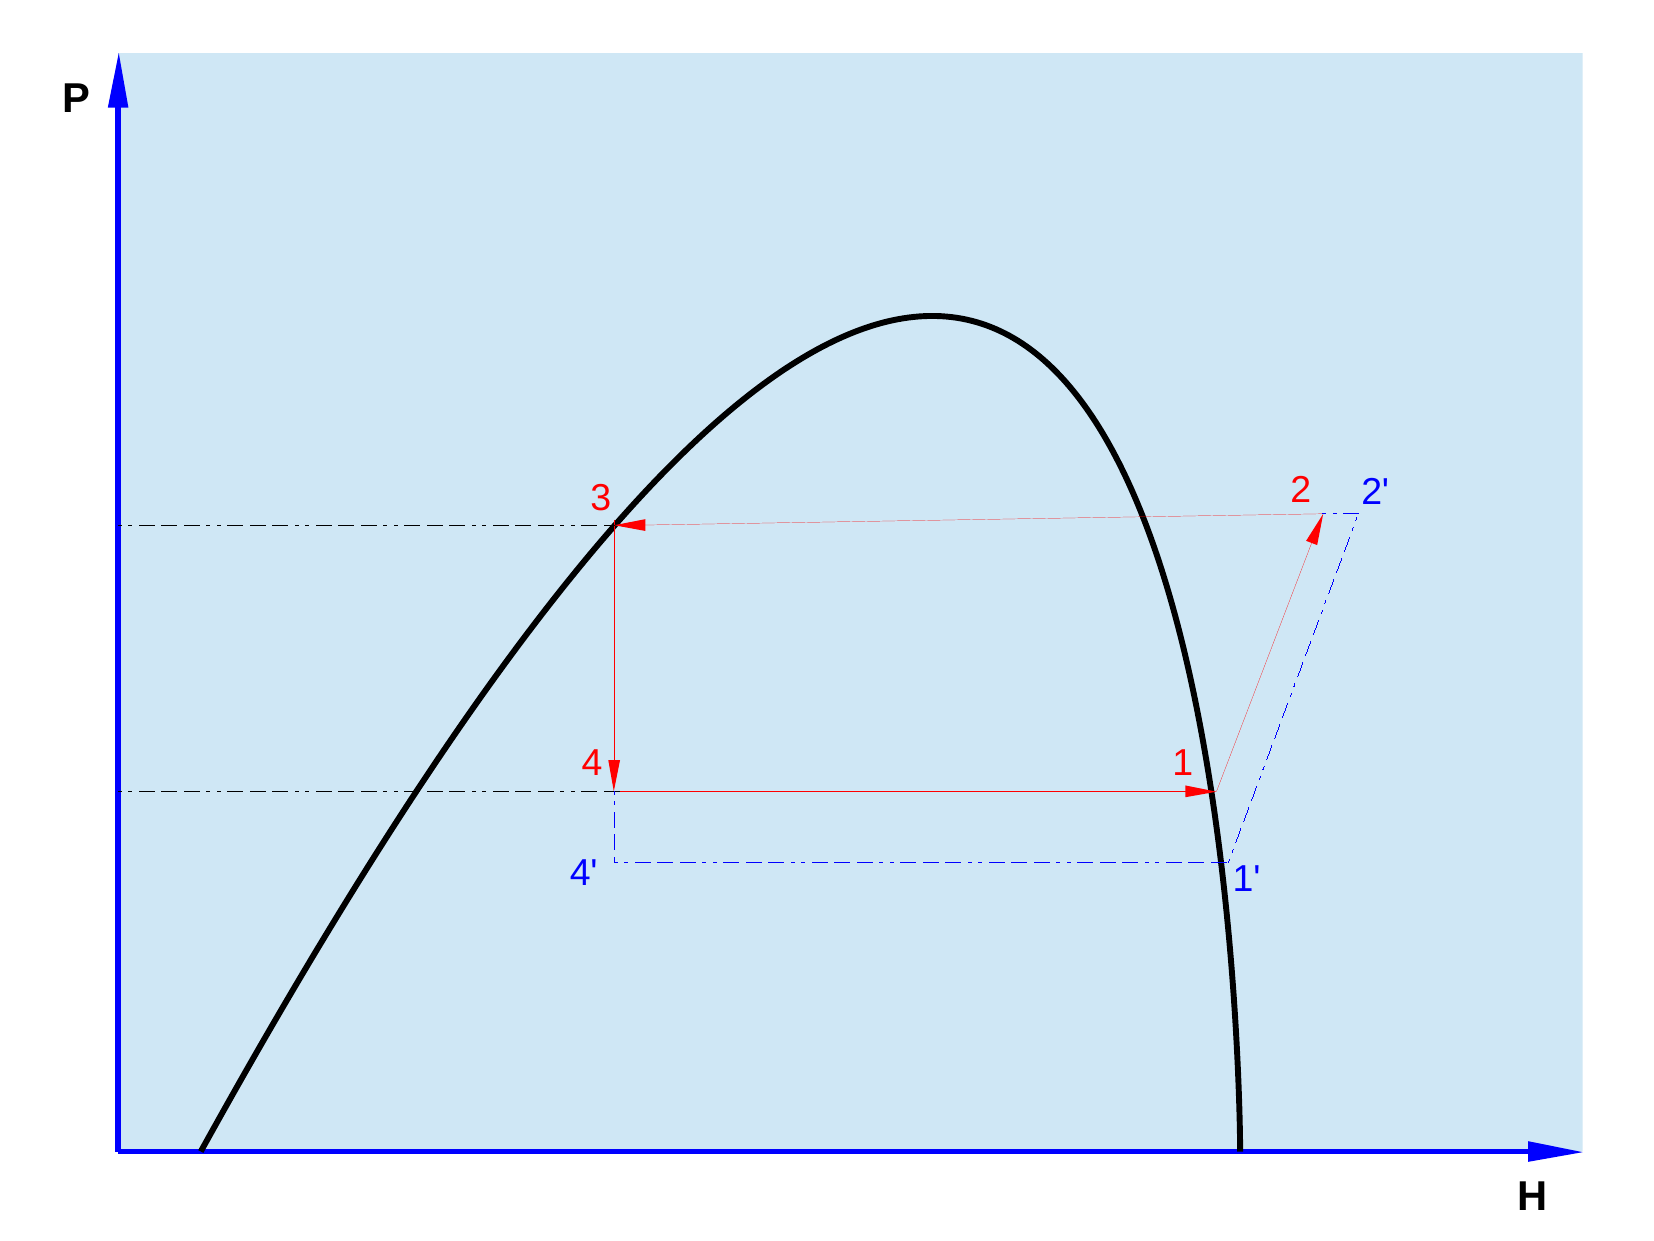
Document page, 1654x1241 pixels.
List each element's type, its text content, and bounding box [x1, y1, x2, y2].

text_box 4' [555, 844, 613, 902]
text_box [207, 532, 1237, 1149]
text_box 4 [566, 734, 618, 792]
text_box 2' [1346, 462, 1405, 520]
text_box 1' [1217, 850, 1276, 908]
text_box 1 [1157, 734, 1208, 792]
text_box [615, 517, 1198, 791]
text_box [119, 53, 1583, 1152]
text_box 2 [1275, 460, 1326, 518]
text_box H [1502, 1165, 1563, 1227]
text_box P [47, 67, 105, 129]
text_box [626, 319, 1139, 524]
text_box [1147, 515, 1319, 791]
text_box 3 [575, 468, 626, 526]
